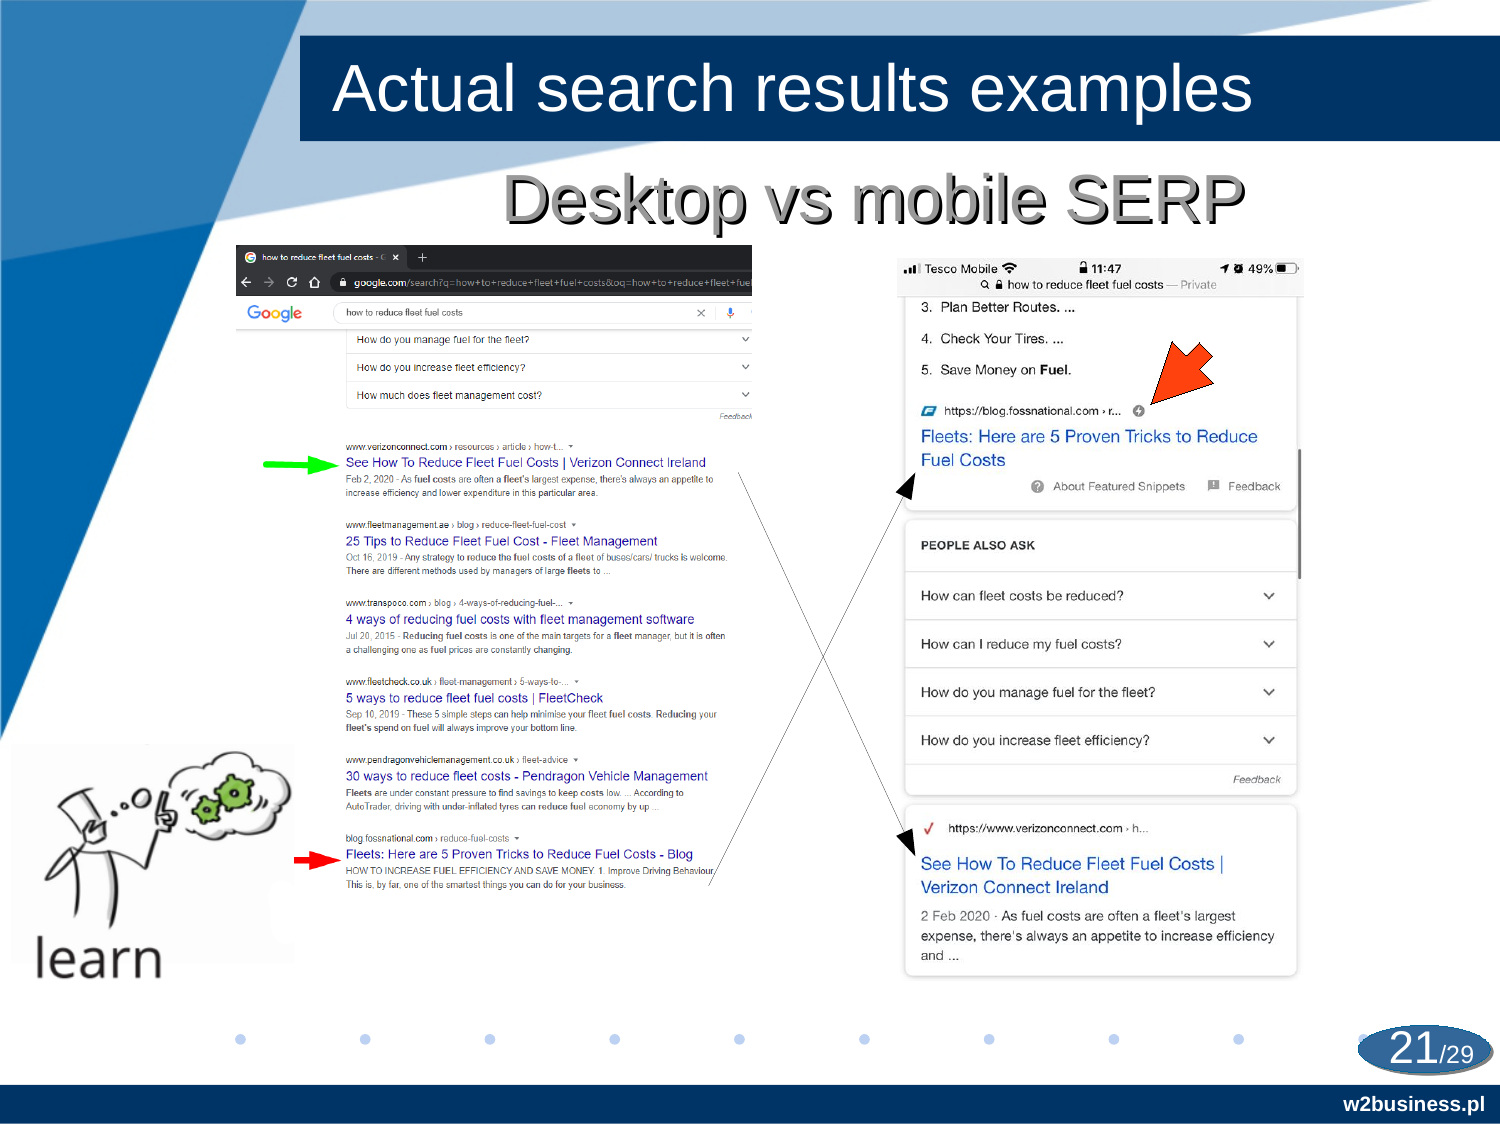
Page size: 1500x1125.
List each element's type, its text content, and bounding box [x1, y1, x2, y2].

picture [0, 0, 1500, 987]
picture [897, 819, 903, 835]
text_box Desktop vs mobile SERP [501, 161, 1477, 311]
picture [897, 494, 902, 506]
text_box [1150, 341, 1214, 405]
picture [897, 258, 1304, 981]
title Actual search results examples [300, 35, 1500, 142]
